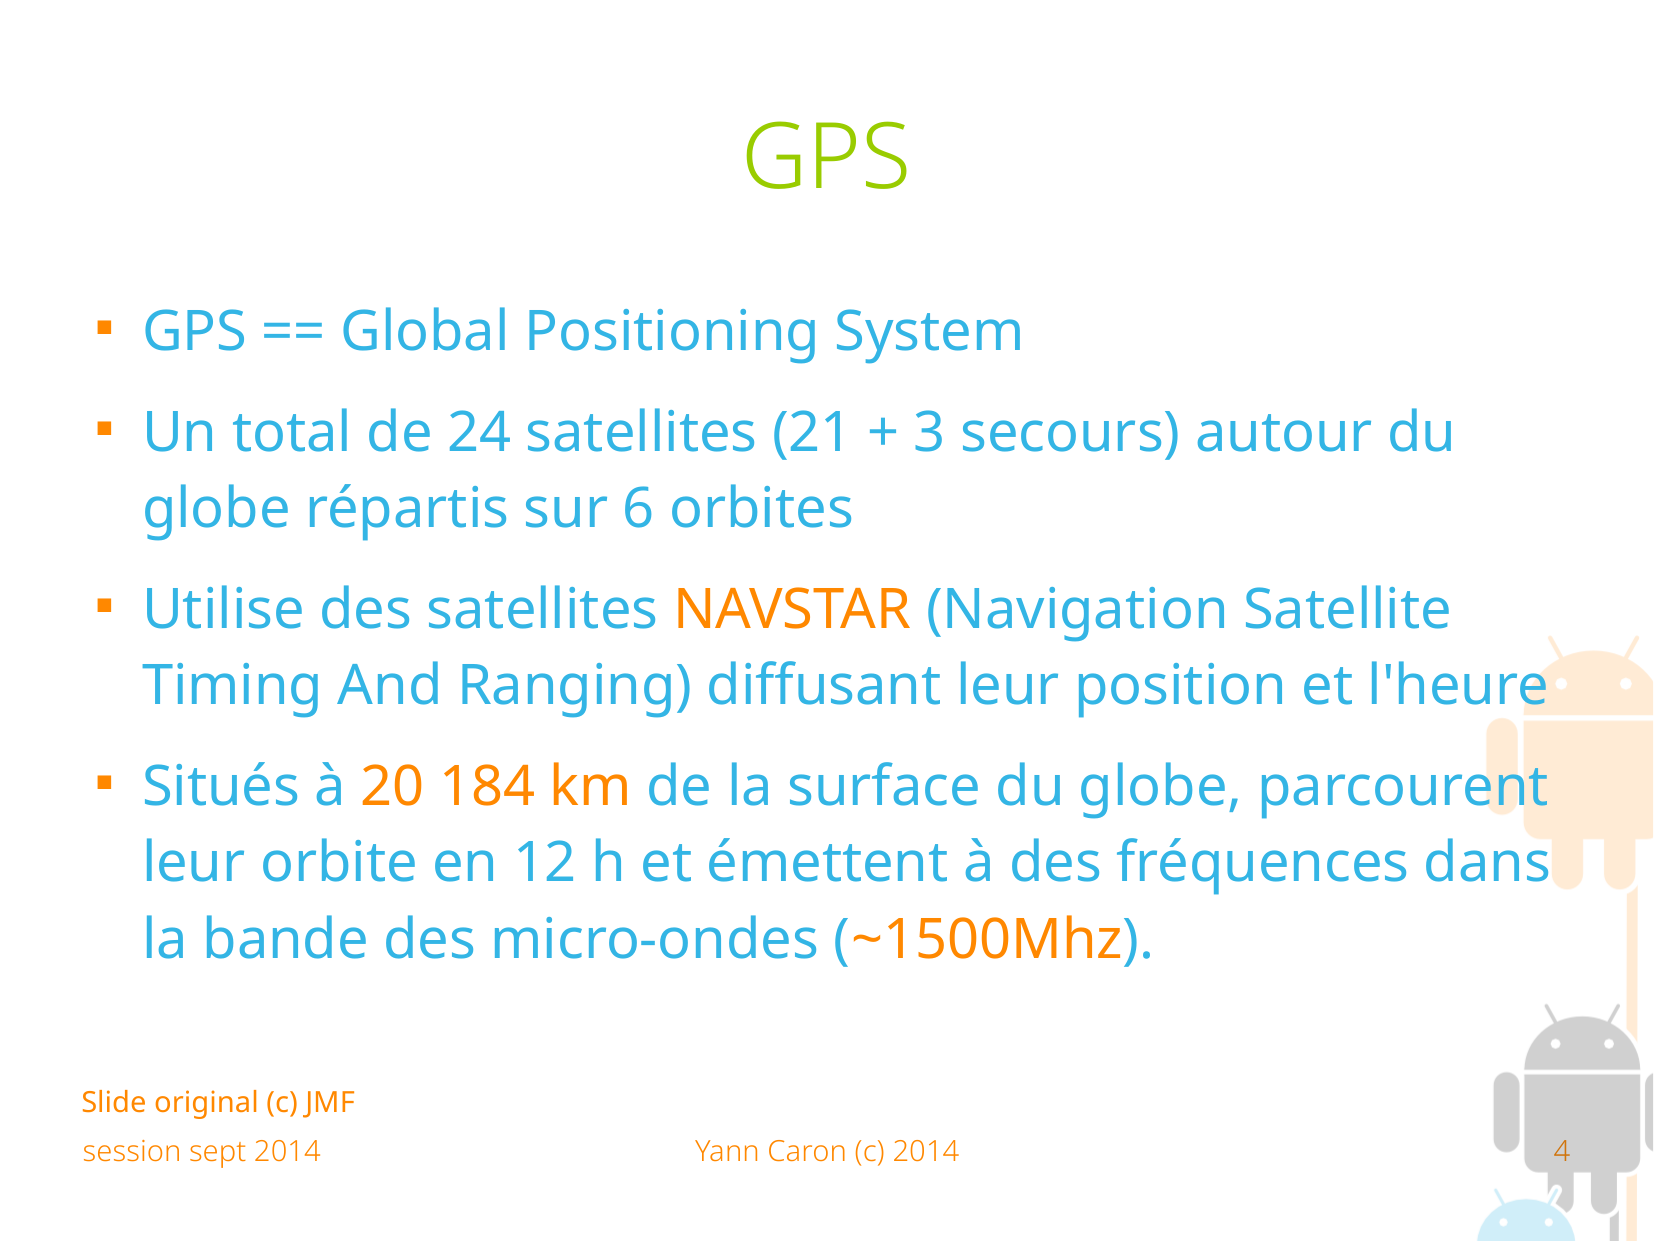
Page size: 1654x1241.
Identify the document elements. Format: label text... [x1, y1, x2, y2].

list GPS == Global Positioning System Un total de 24 satellites (21 + 3 secours) autour du globe répartis sur 6 orbites Utilise des satellites NAVSTAR (Navigation Satellite Timing And Ranging) diffusant leur position et l'heure Situés à 20 184 km de la surface du globe, parcourent leur orbite en 12 h et émettent à des fréquences dans la bande des micro-ondes (~1500Mhz). [82, 290, 1571, 1010]
text_box Slide original (c) JMF [66, 1073, 379, 1123]
picture [240, 423, 1654, 1241]
title GPS [82, 49, 1571, 257]
